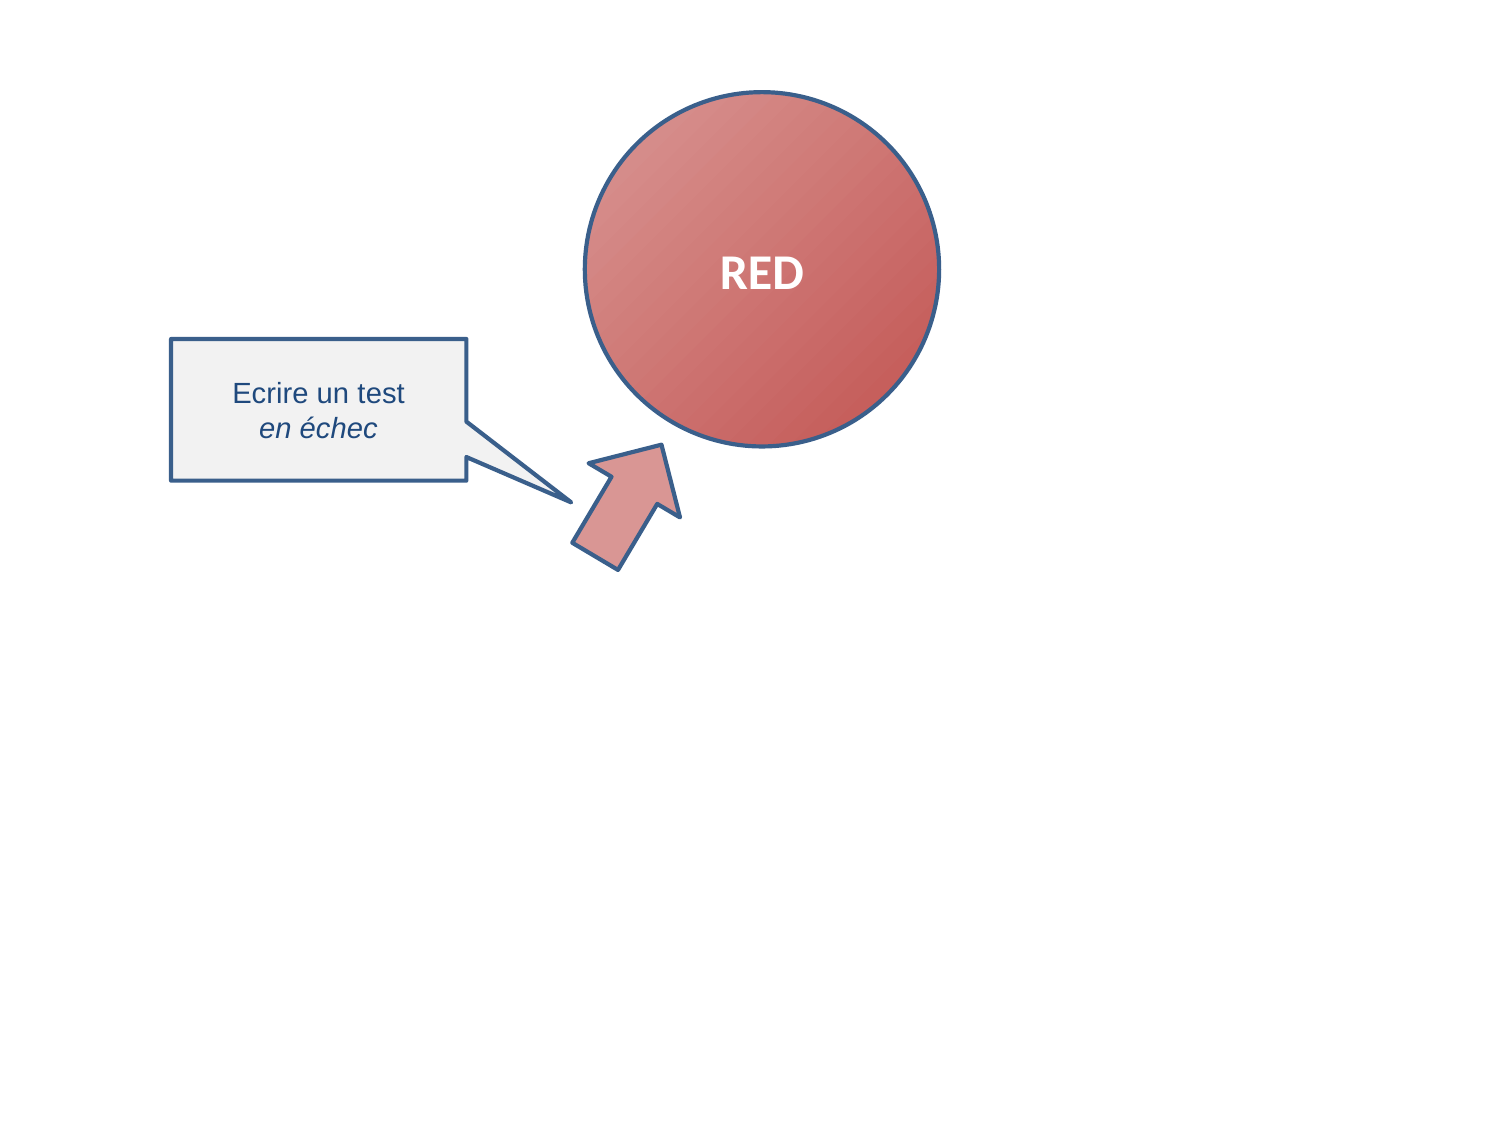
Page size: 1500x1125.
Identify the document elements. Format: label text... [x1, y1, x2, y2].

text_box Ecrire un test en échec [171, 338, 572, 503]
text_box RED [584, 92, 940, 447]
text_box [572, 444, 681, 570]
